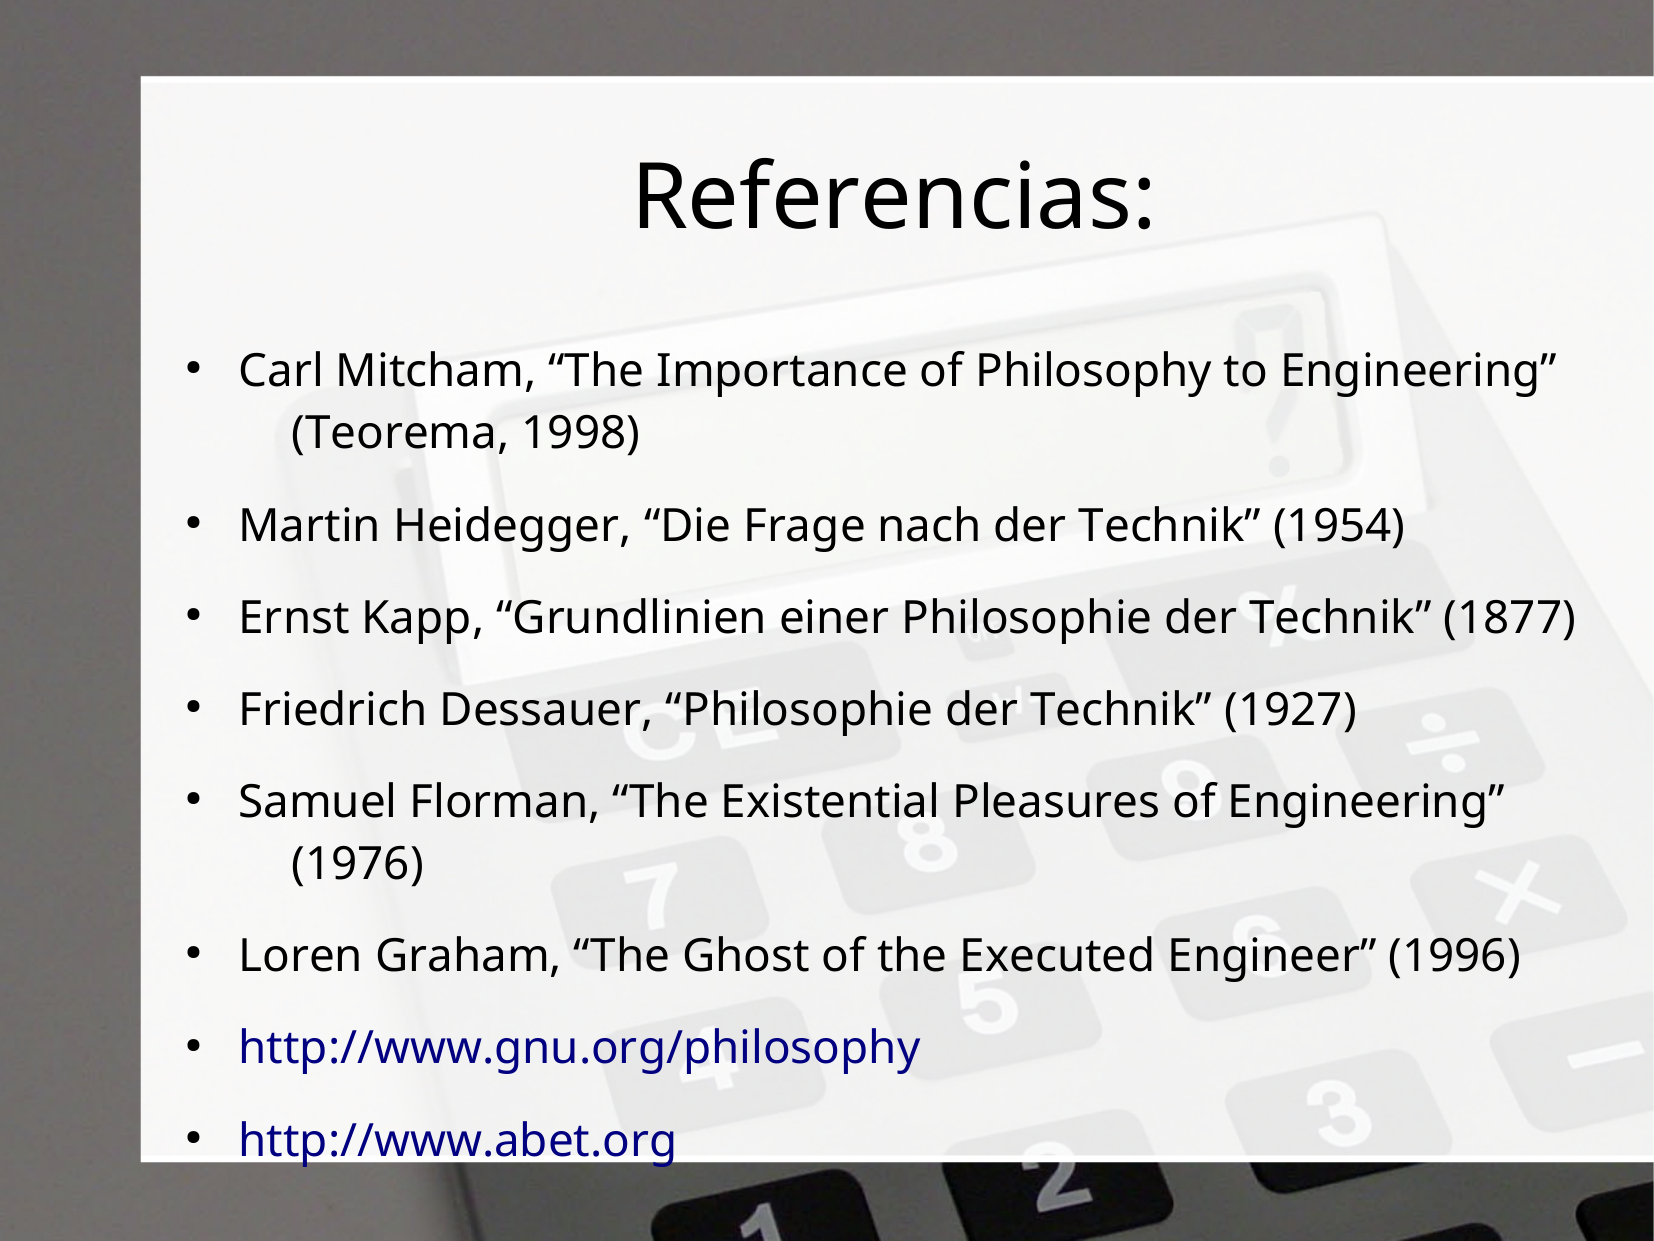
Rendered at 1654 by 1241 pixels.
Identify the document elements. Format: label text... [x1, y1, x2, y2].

picture [0, 0, 1654, 1241]
list Carl Mitcham, “The Importance of Philosophy to Engineering” (Teorema, 1998) Martin Heidegger, “Die Frage nach der Technik” (1954) Ernst Kapp, “Grundlinien einer Philosophie der Technik” (1877) Friedrich Dessauer, “Philosophie der Technik” (1927) Samuel Florman, “The Existential Pleasures of Engineering” (1976) Loren Graham, “The Ghost of the Executed Engineer” (1996) http://www.gnu.org/philosophy http://www.abet.org [150, 337, 1613, 1142]
title Referencias: [150, 89, 1639, 297]
